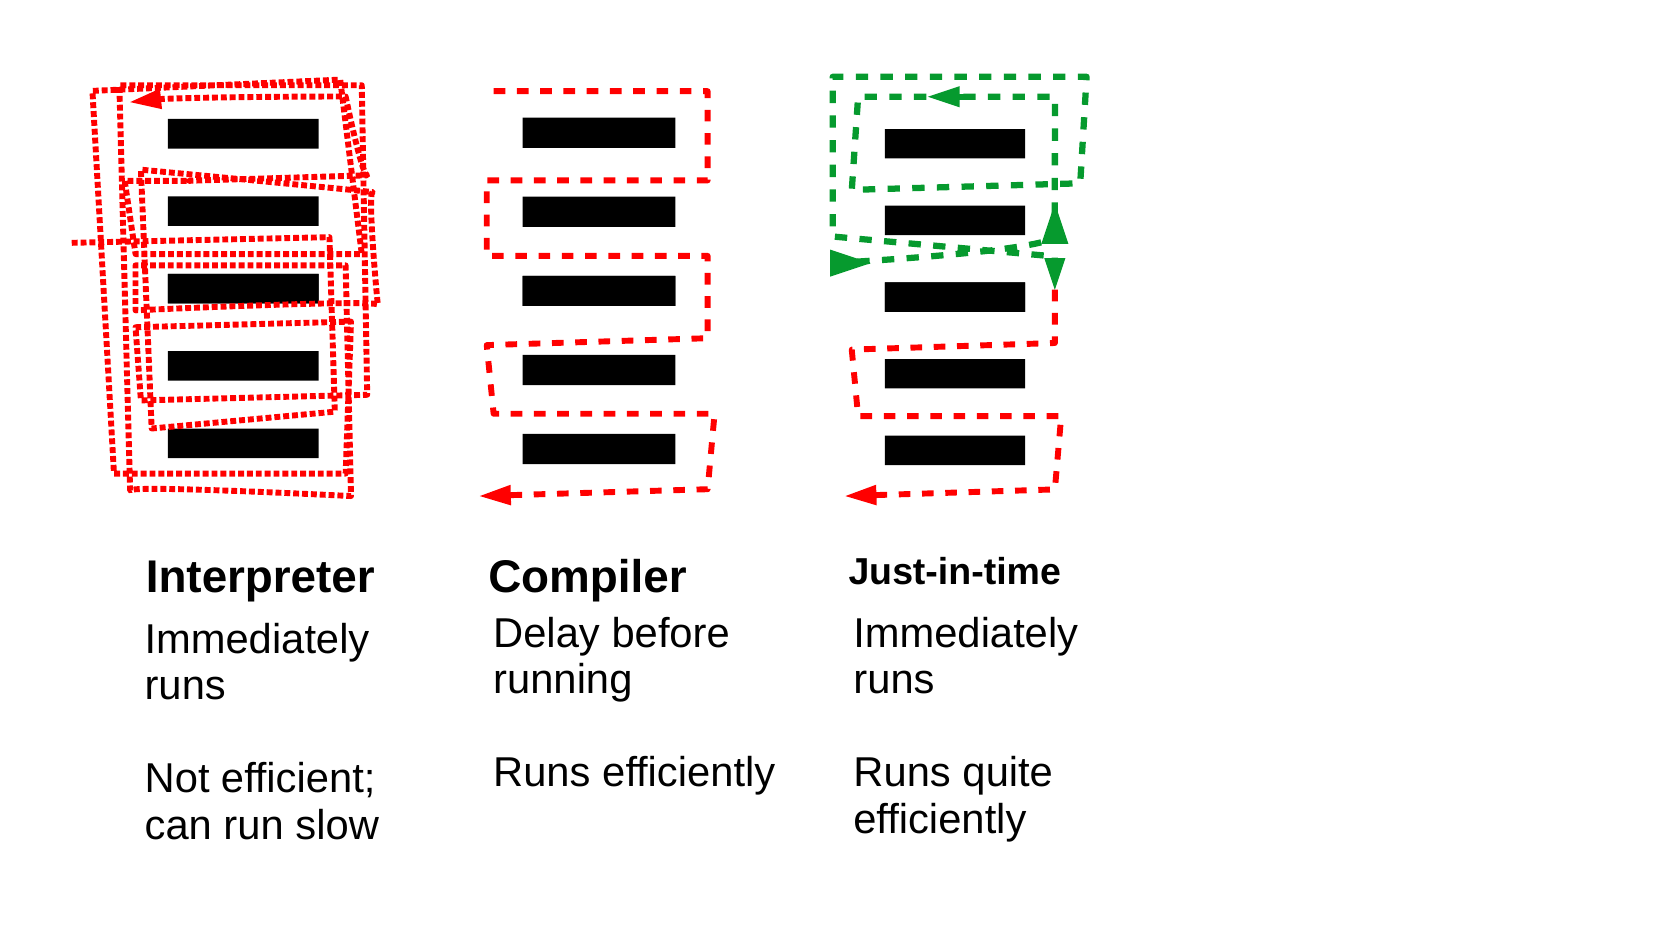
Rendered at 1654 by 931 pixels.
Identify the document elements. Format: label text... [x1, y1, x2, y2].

text_box Delay before running Runs efficiently [478, 602, 798, 850]
text_box [884, 359, 1026, 389]
text_box [884, 205, 1026, 236]
text_box [522, 354, 676, 386]
text_box [167, 118, 319, 149]
text_box Interpreter [131, 543, 390, 608]
text_box [522, 117, 676, 148]
text_box [522, 196, 676, 227]
text_box [522, 275, 676, 306]
text_box [884, 435, 1026, 466]
text_box [522, 433, 676, 465]
text_box [167, 196, 319, 226]
text_box Just-in-time [833, 543, 1087, 610]
text_box [167, 428, 319, 459]
text_box [884, 129, 1026, 159]
text_box [884, 282, 1026, 312]
text_box Immediately runs Not efficient; can run slow [129, 608, 426, 856]
text_box Compiler [473, 543, 733, 610]
text_box Immediately runs Runs quite efficiently [838, 602, 1111, 850]
text_box [167, 273, 319, 304]
text_box [167, 351, 319, 381]
